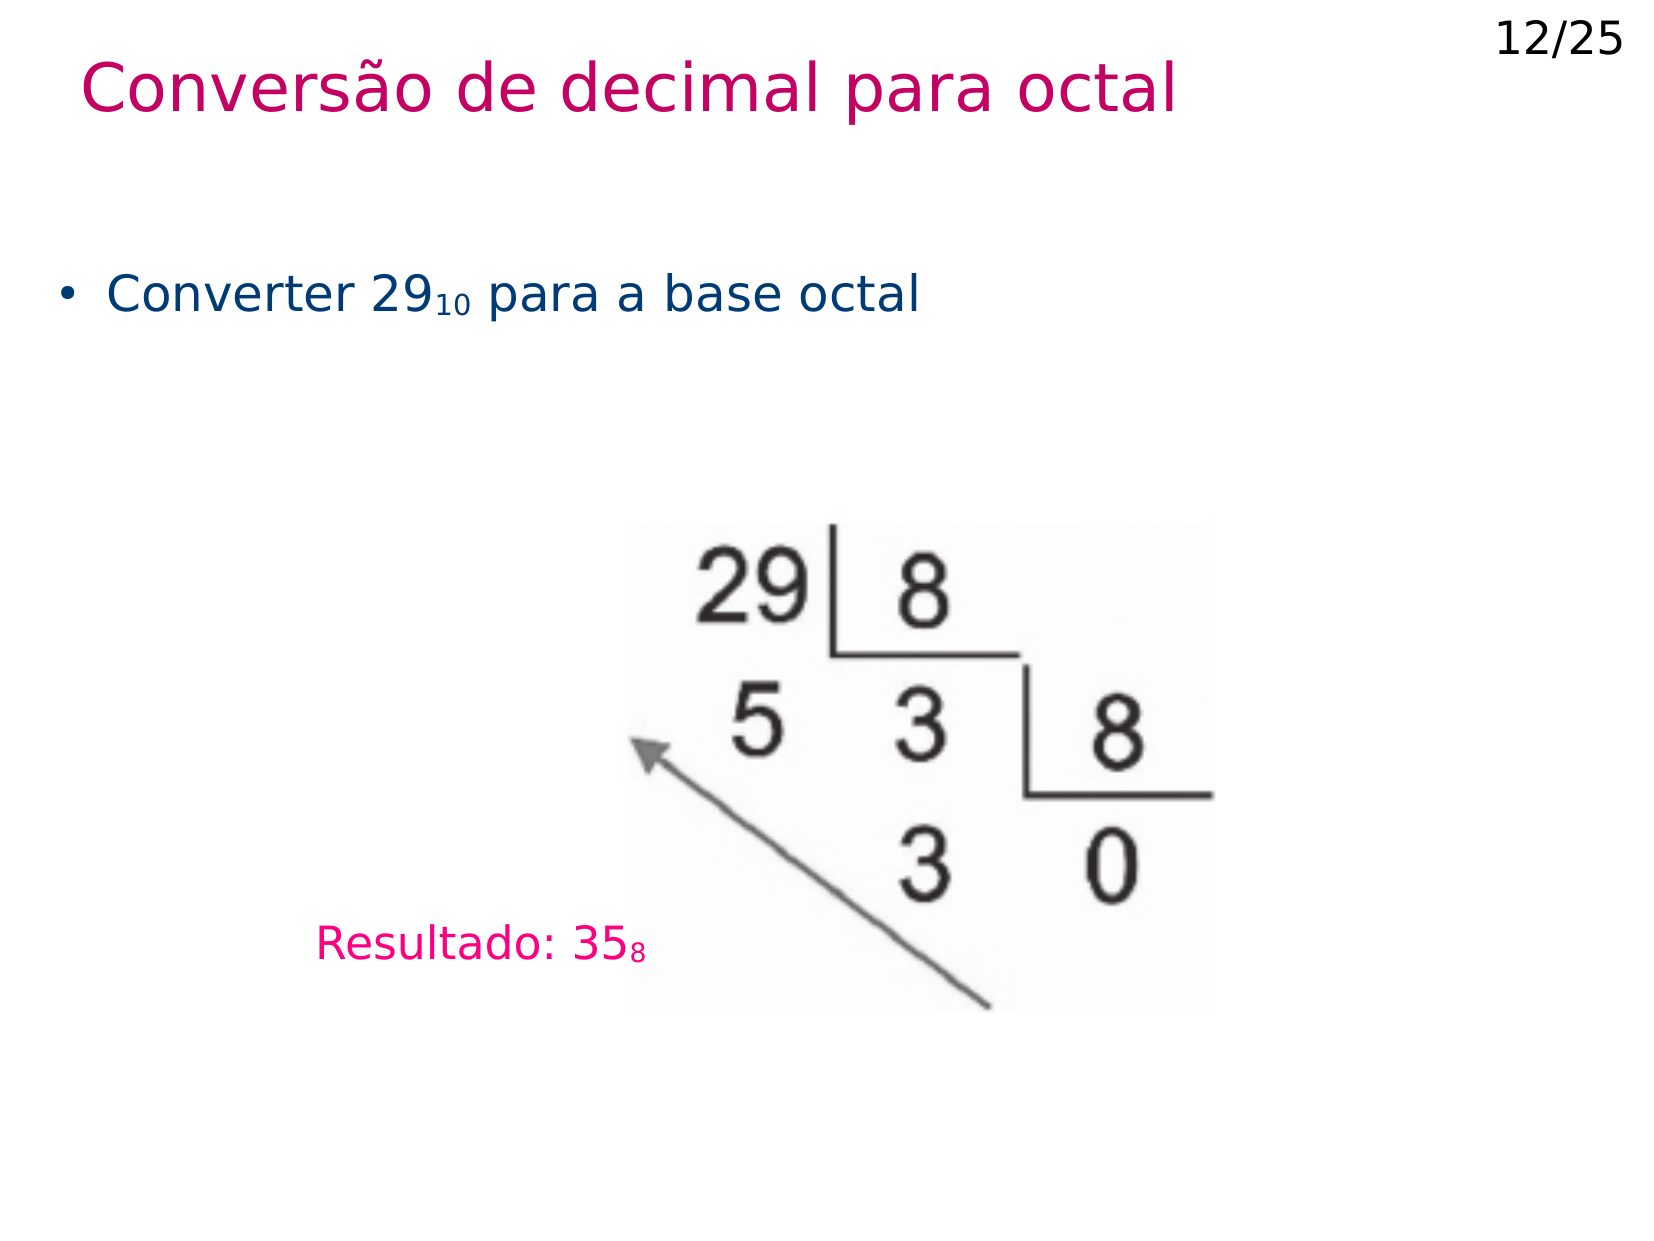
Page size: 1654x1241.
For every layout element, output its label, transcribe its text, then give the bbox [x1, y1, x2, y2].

text_box Resultado: 358 [300, 909, 662, 978]
title Conversão de decimal para octal [59, 29, 1625, 148]
picture [590, 496, 1245, 1040]
list Converter 2910 para a base octal [59, 236, 1625, 1211]
